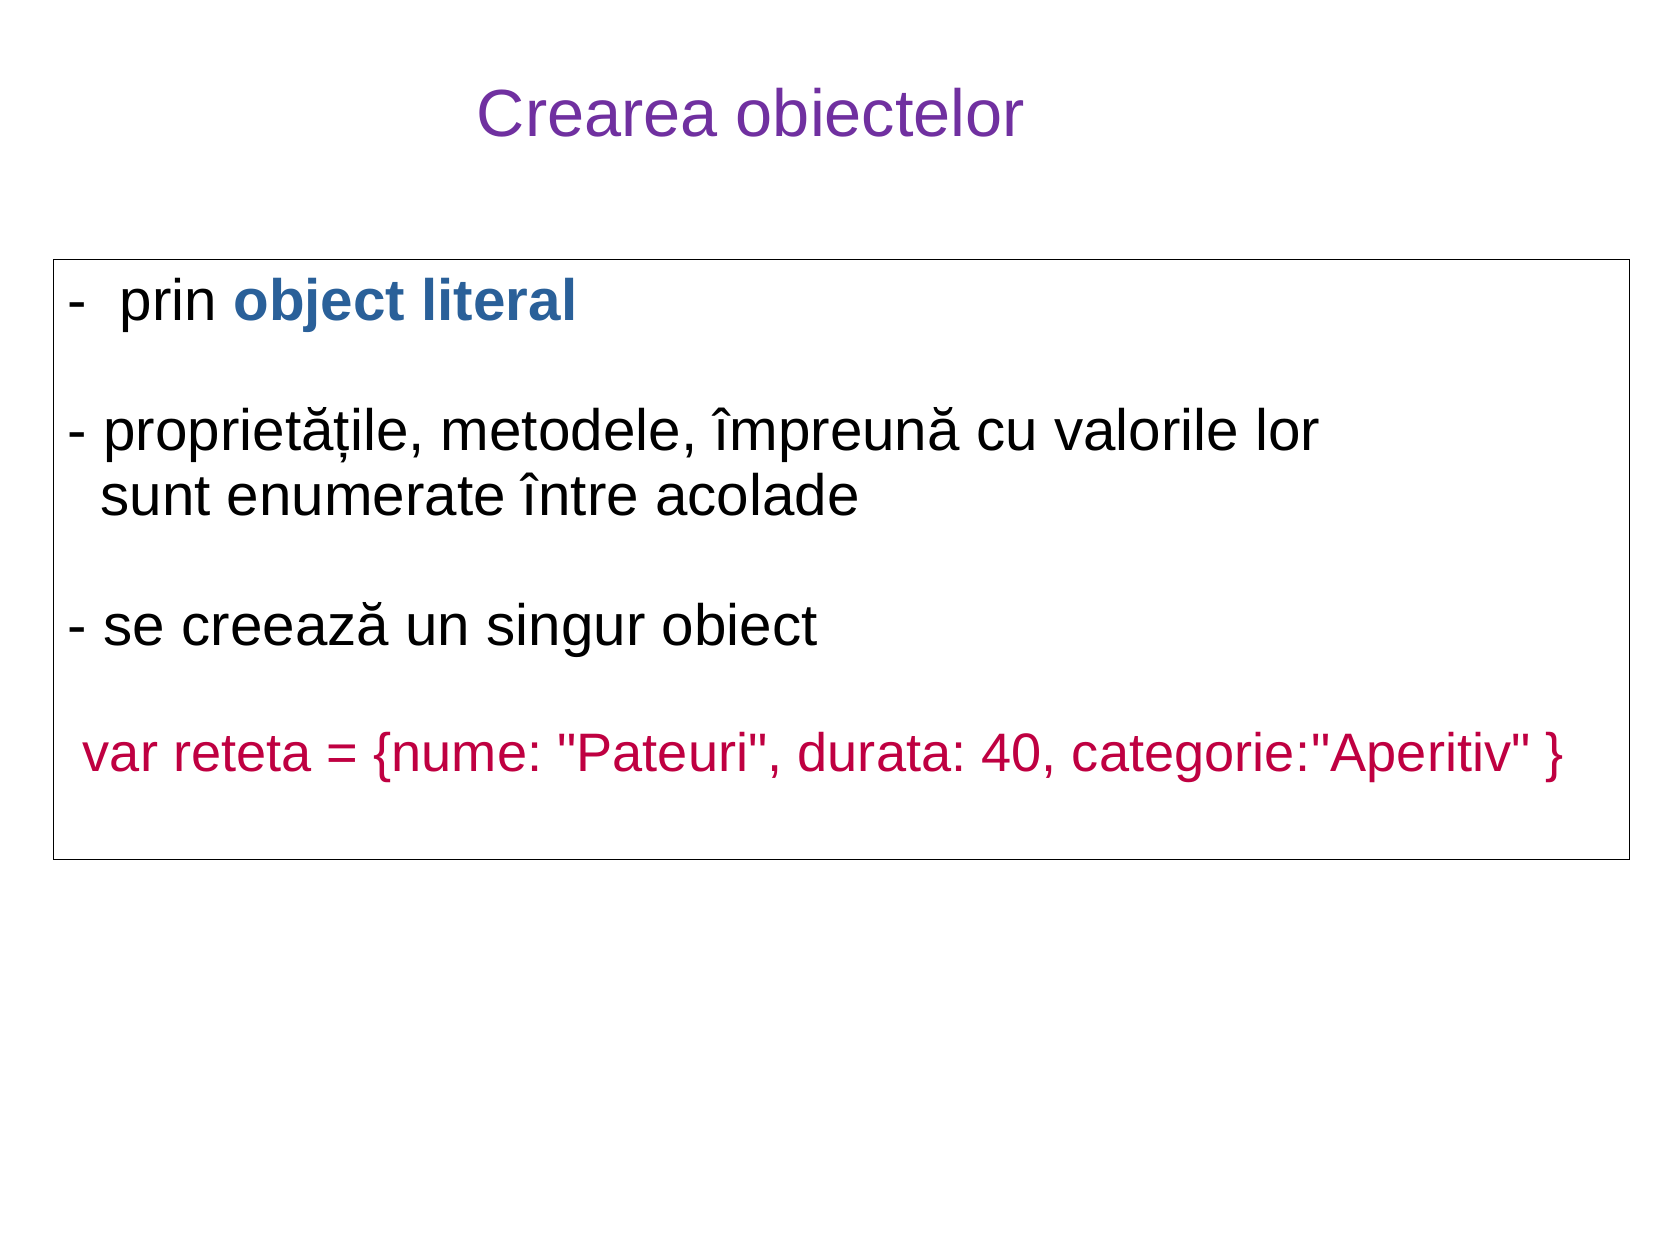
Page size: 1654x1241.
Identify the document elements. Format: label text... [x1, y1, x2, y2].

text_box - prin object literal - proprietățile, metodele, împreună cu valorile lor sunt enumerate între acolade - se creează un singur obiect var reteta = {nume: "Pateuri", durata: 40, categorie:"Aperitiv" } [53, 259, 1630, 860]
text_box Crearea obiectelor [462, 62, 1114, 158]
